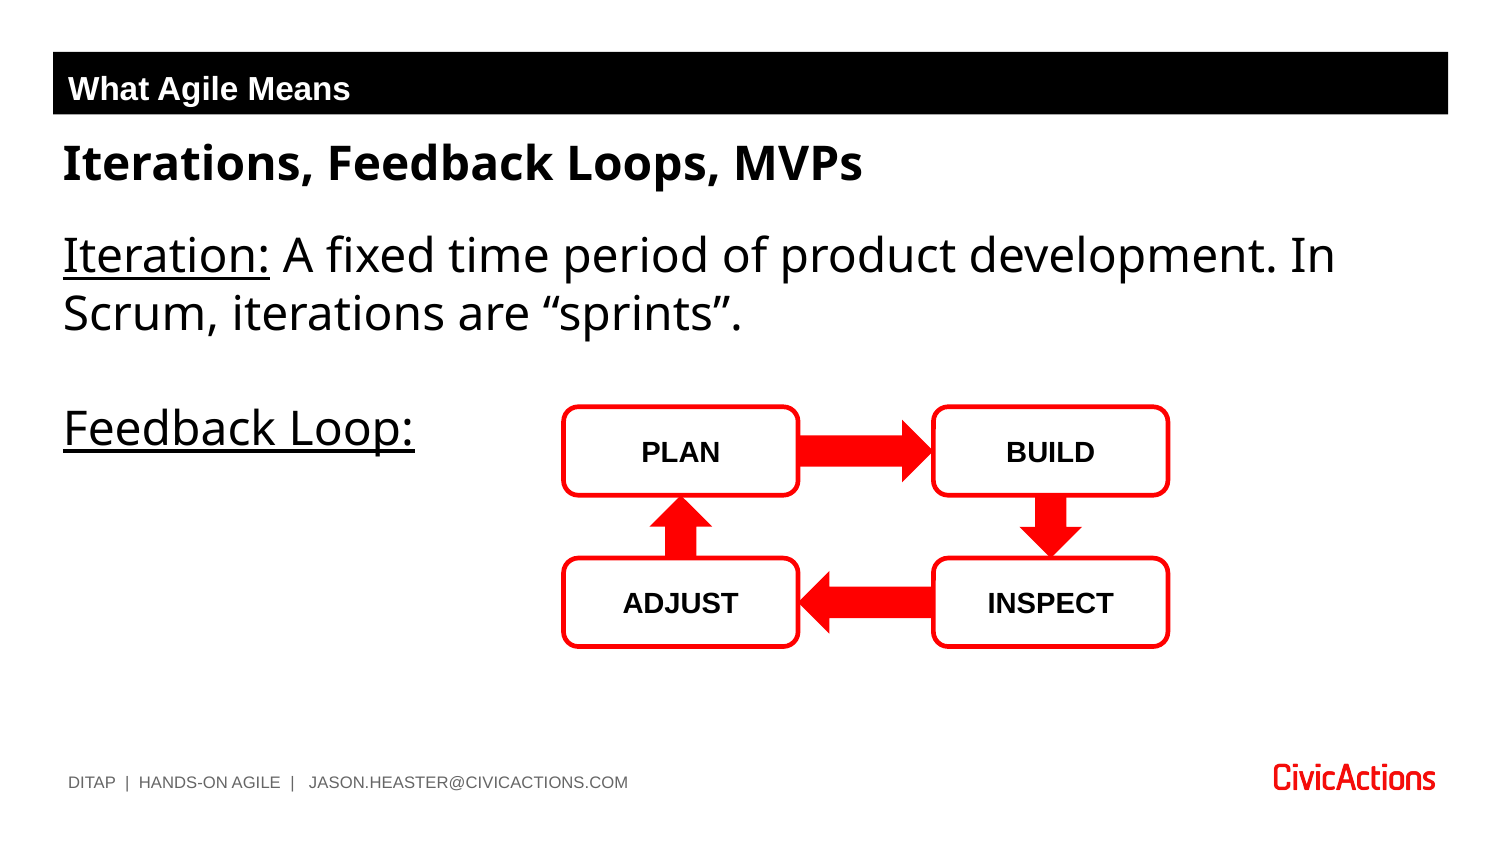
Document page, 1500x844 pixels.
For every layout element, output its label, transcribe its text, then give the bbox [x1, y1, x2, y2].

text_box INSPECT [933, 558, 1168, 647]
text_box [798, 570, 934, 634]
text_box BUILD [933, 406, 1168, 496]
text_box [1019, 495, 1083, 558]
text_box ADJUST [563, 558, 799, 647]
list Iterations, Feedback Loops, MVPs Iteration: A fixed time period of product development. In Scrum, iterations are “sprints”. Feedback Loop: [53, 123, 1449, 482]
title What Agile Means [53, 51, 1449, 115]
text_box PLAN [563, 406, 799, 496]
picture [1271, 758, 1438, 795]
text_box [798, 419, 933, 483]
text_box [649, 496, 713, 558]
